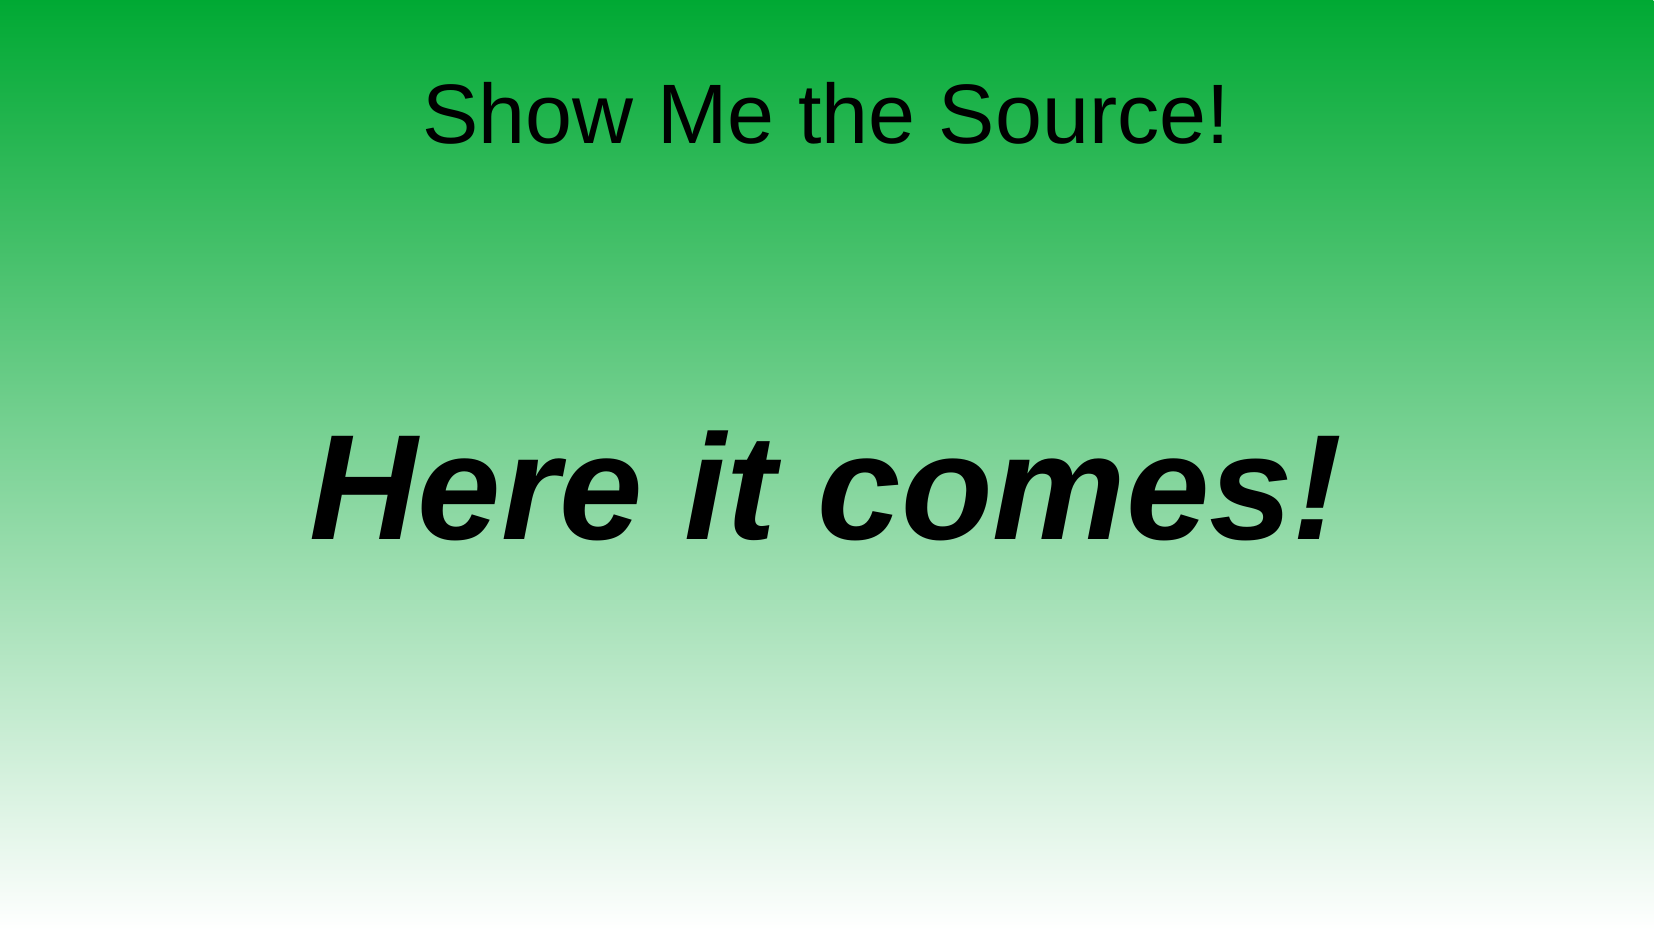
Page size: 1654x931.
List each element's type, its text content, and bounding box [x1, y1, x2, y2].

title Show Me the Source! [82, 36, 1571, 193]
text_box Here it comes! [82, 217, 1571, 757]
